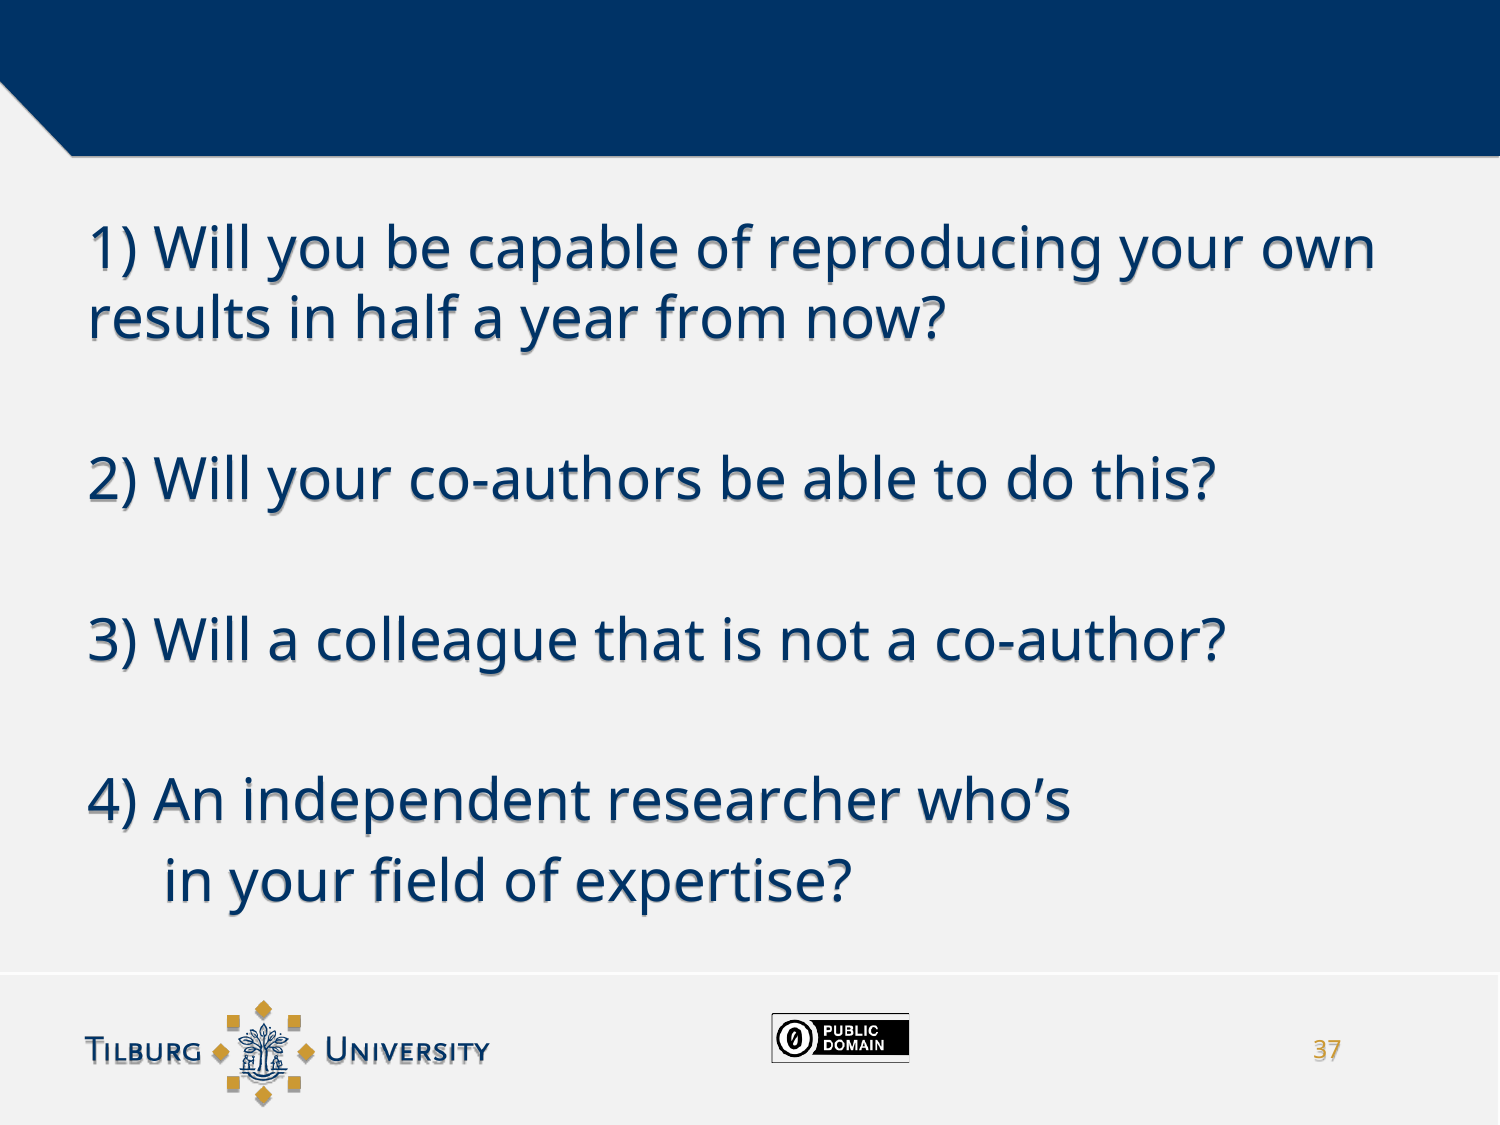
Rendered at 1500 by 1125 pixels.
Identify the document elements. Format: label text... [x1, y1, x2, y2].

text_box 1) Will you be capable of reproducing your own results in half a year from now? 2) Will your co-authors be able to do this? 3) Will a colleague that is not a co-author? 4) An independent researcher who’s in your field of expertise? [14, 202, 1450, 971]
text_box [772, 1014, 909, 1062]
text_box [1298, 1026, 1426, 1087]
